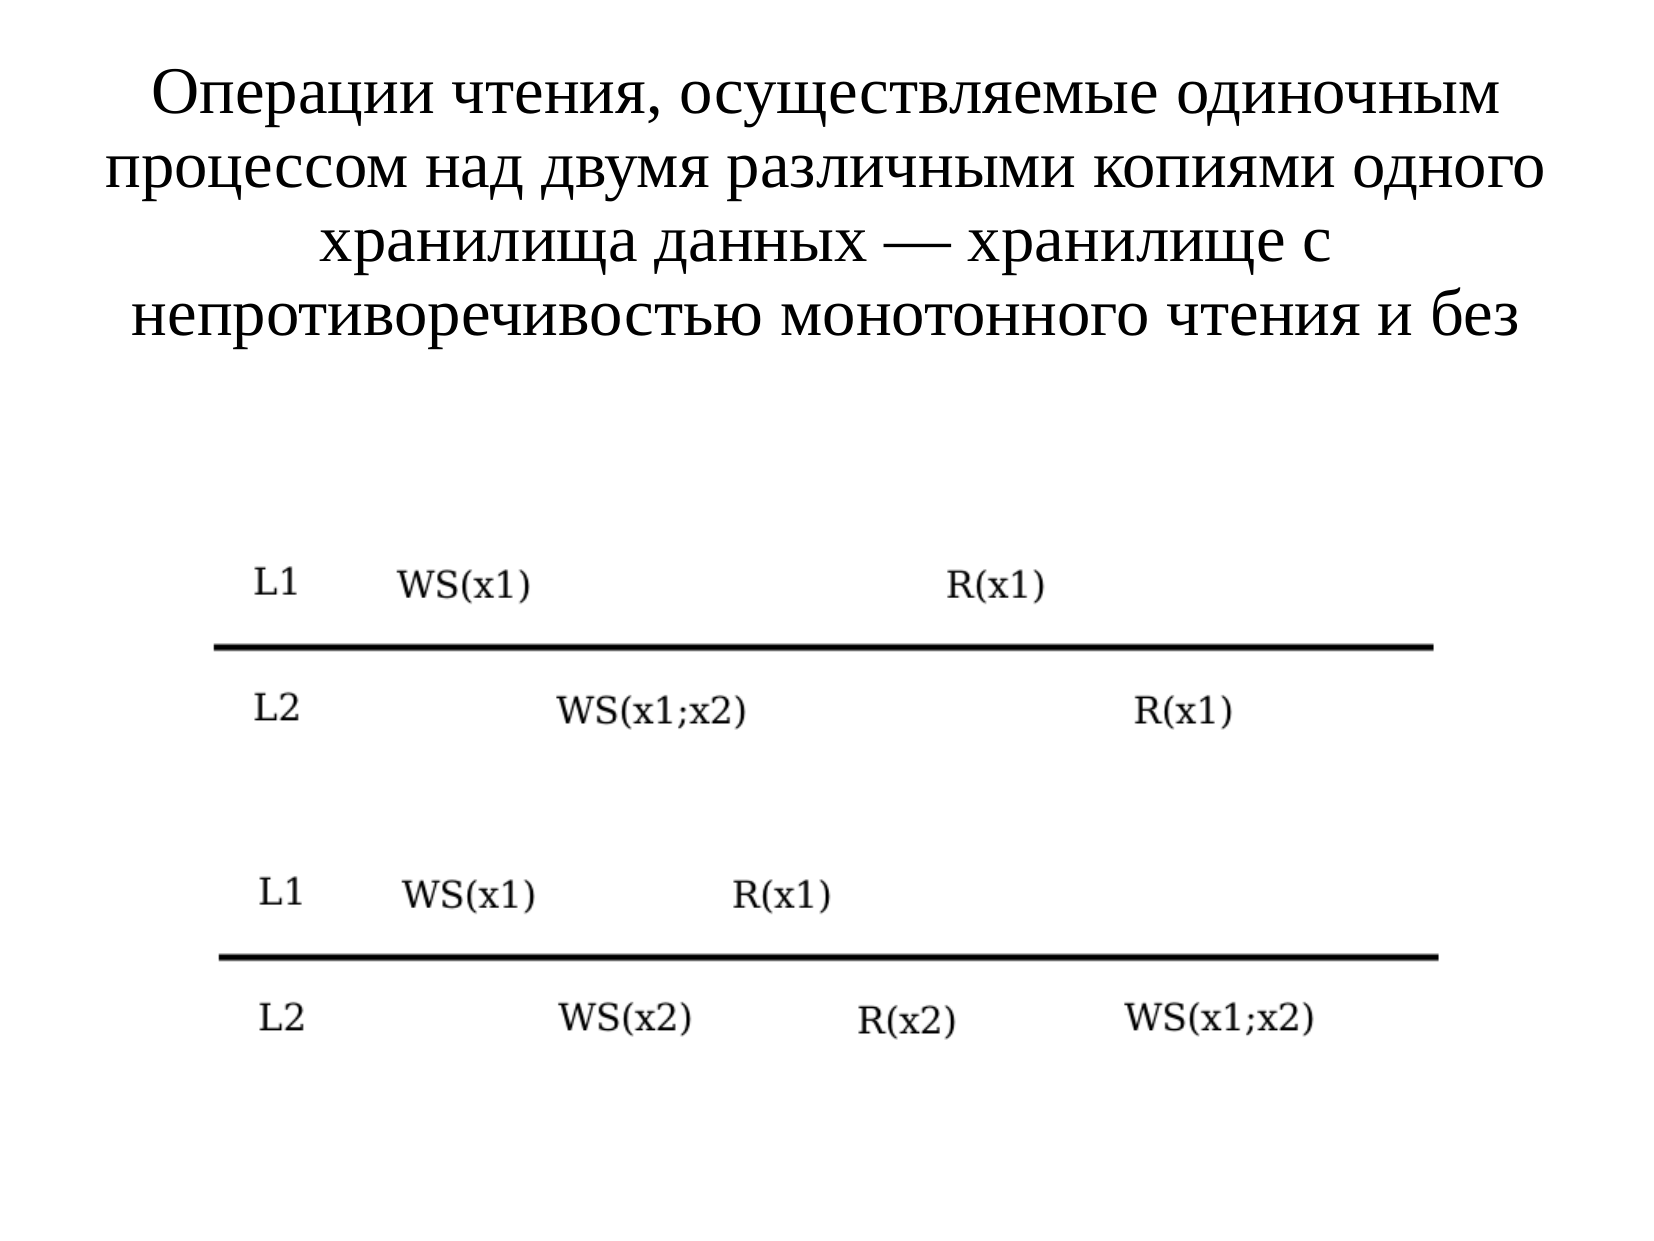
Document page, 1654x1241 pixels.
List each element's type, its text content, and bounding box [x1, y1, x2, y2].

subtitle Операции чтения, осуществляемые одиночным процессом над двумя различными копиями одного хранилища данных — хранилище с непротиворечивостью монотонного чтения и без [82, 49, 1571, 355]
picture [211, 554, 1437, 741]
picture [216, 864, 1442, 1051]
